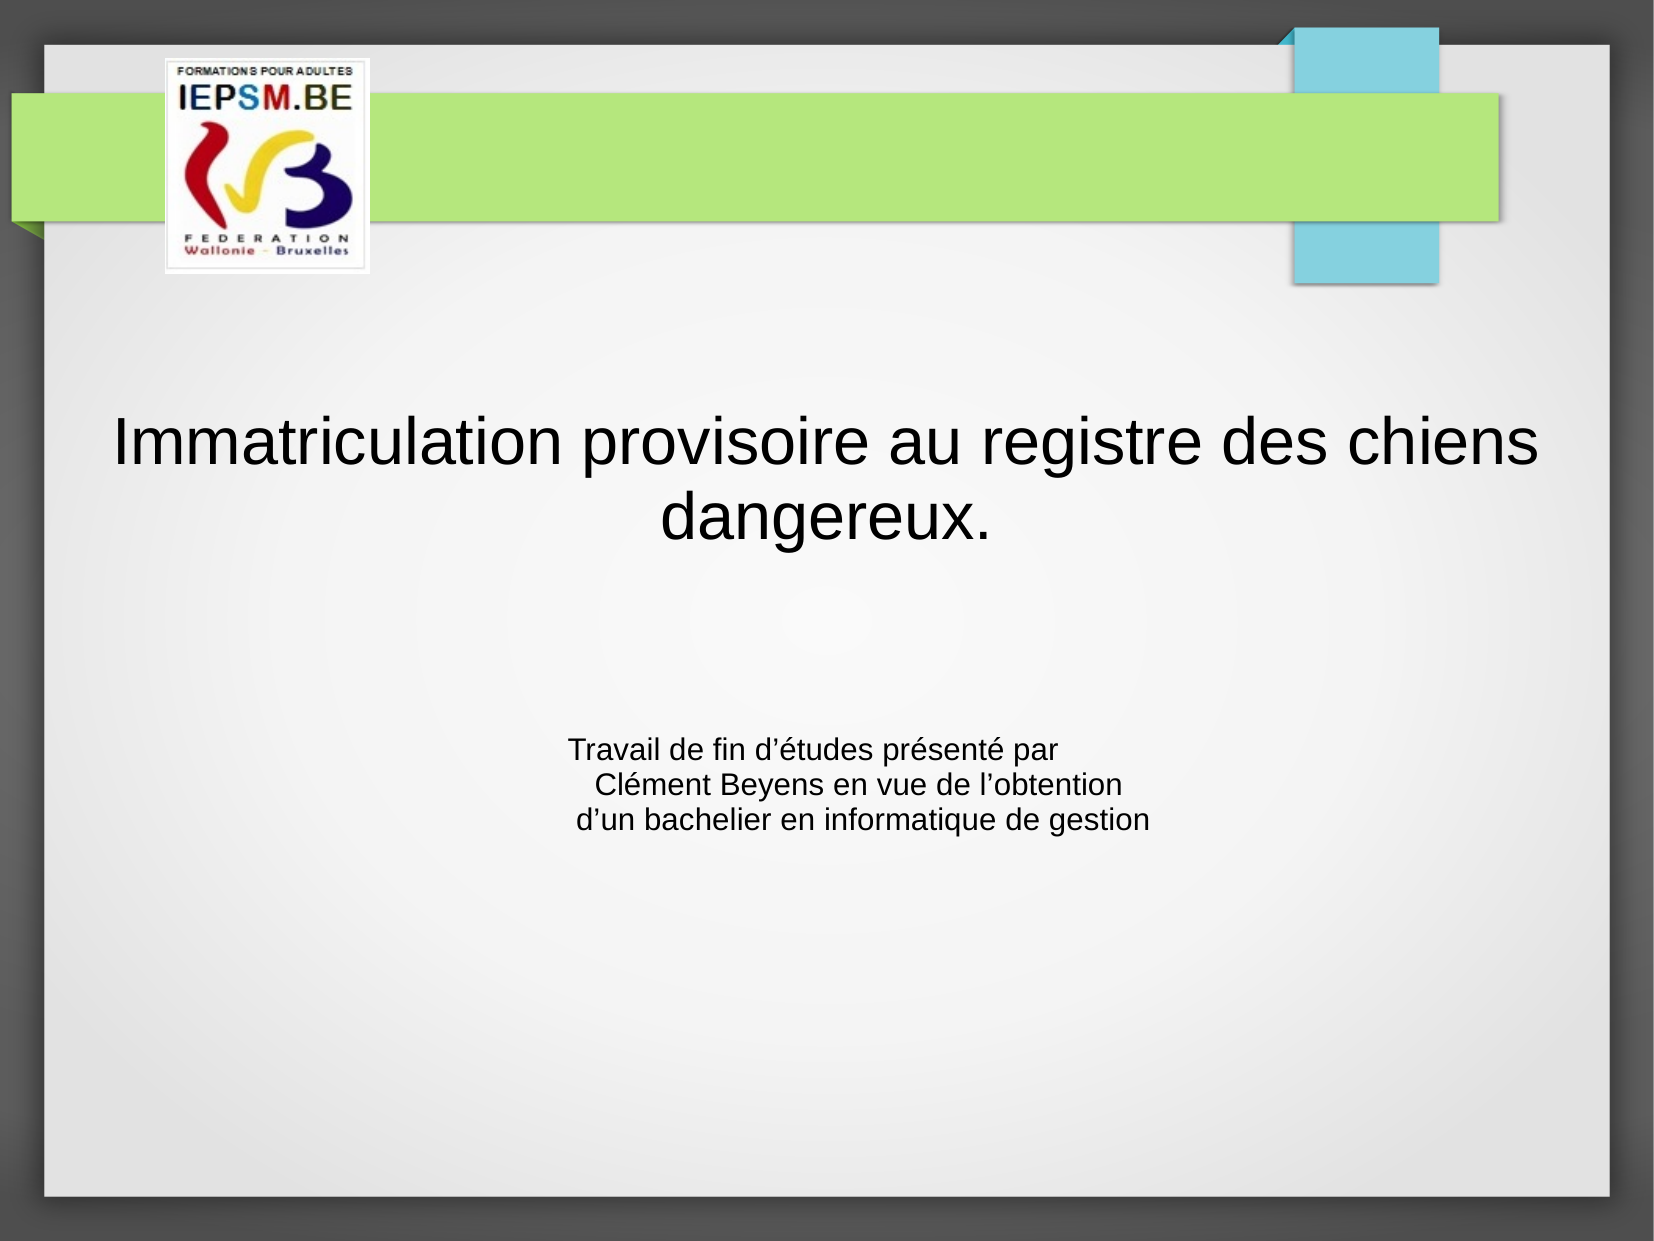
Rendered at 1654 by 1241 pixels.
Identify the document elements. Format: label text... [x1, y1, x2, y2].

subtitle Immatriculation provisoire au registre des chiens dangereux. Travail de fin d’études présenté par Clément Beyens en vue de l’obtention d’un bachelier en informatique de gestion [82, 295, 1571, 1015]
title [82, 69, 1264, 238]
picture [0, 0, 1654, 1241]
